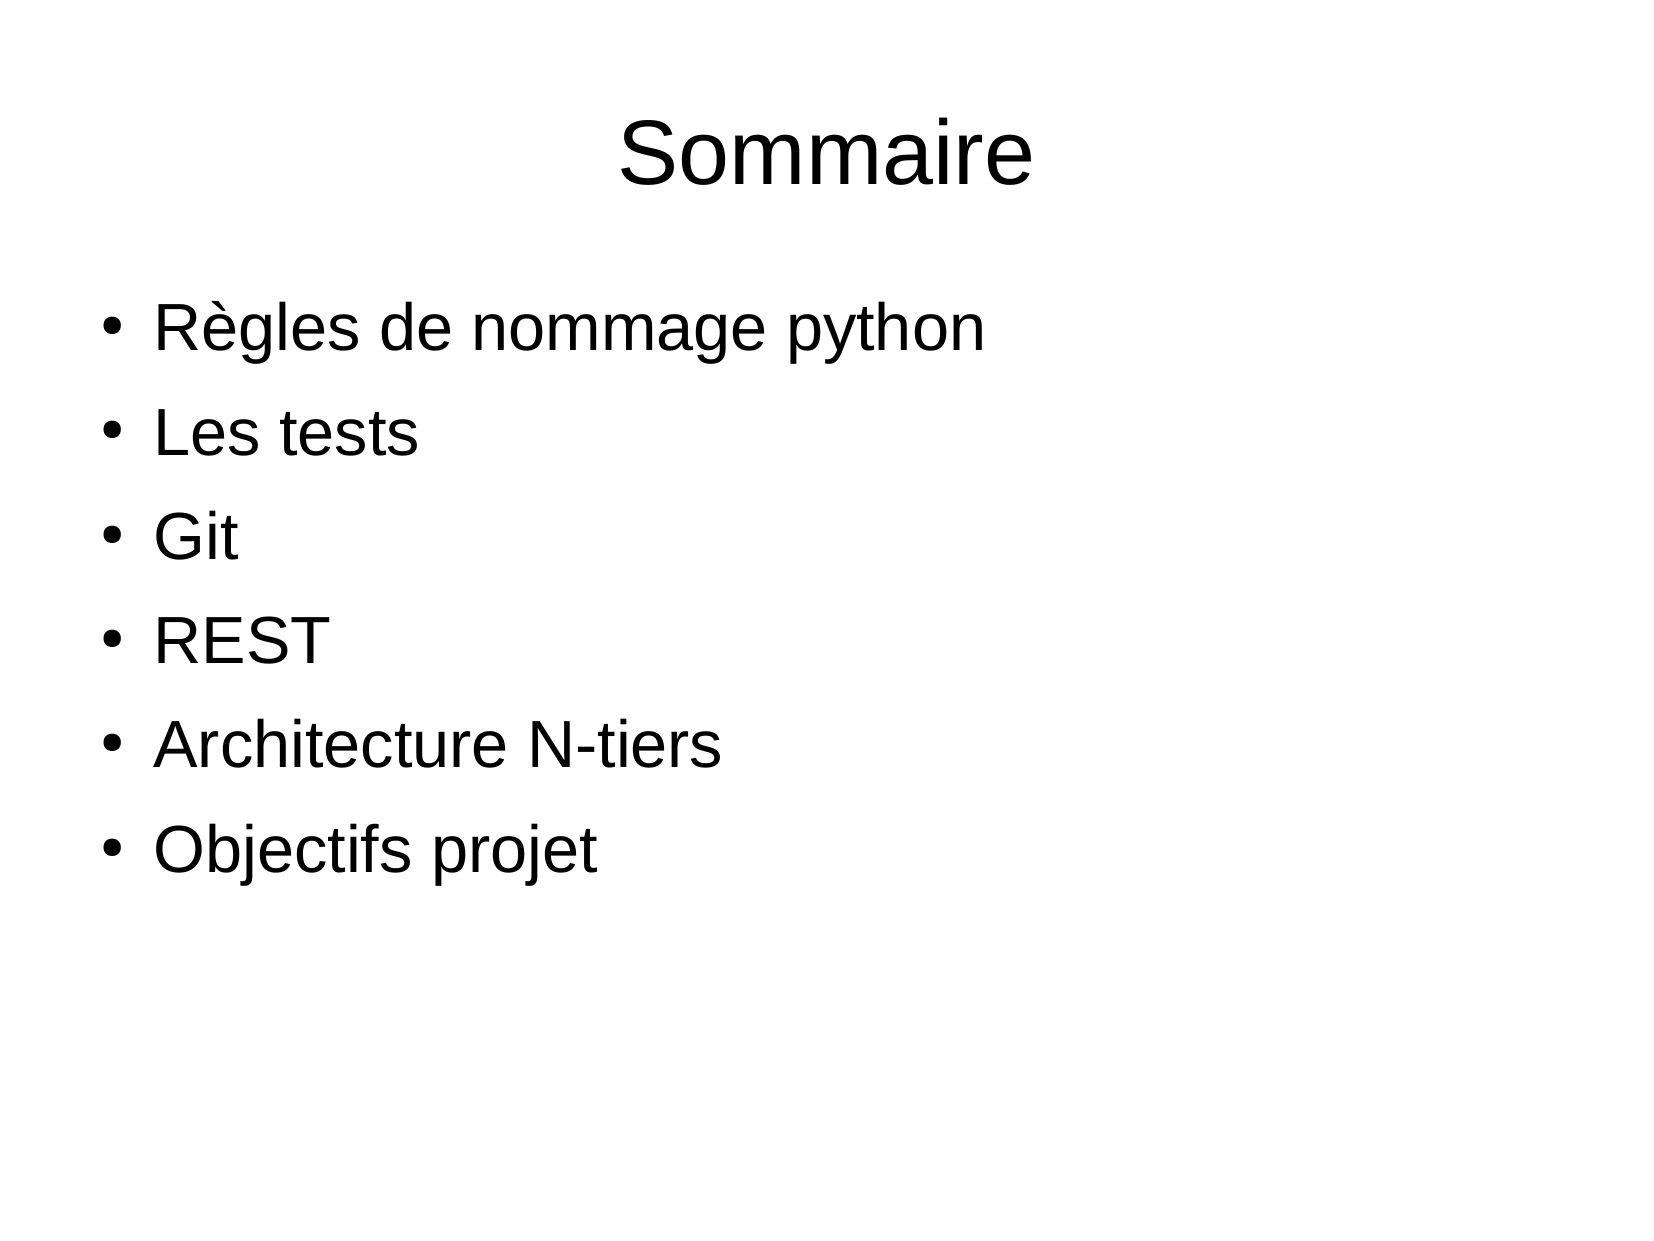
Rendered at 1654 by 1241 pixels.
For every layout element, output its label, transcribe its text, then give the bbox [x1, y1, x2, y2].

title Sommaire [82, 49, 1571, 257]
list Règles de nommage python Les tests Git REST Architecture N-tiers Objectifs projet [82, 290, 1571, 1010]
